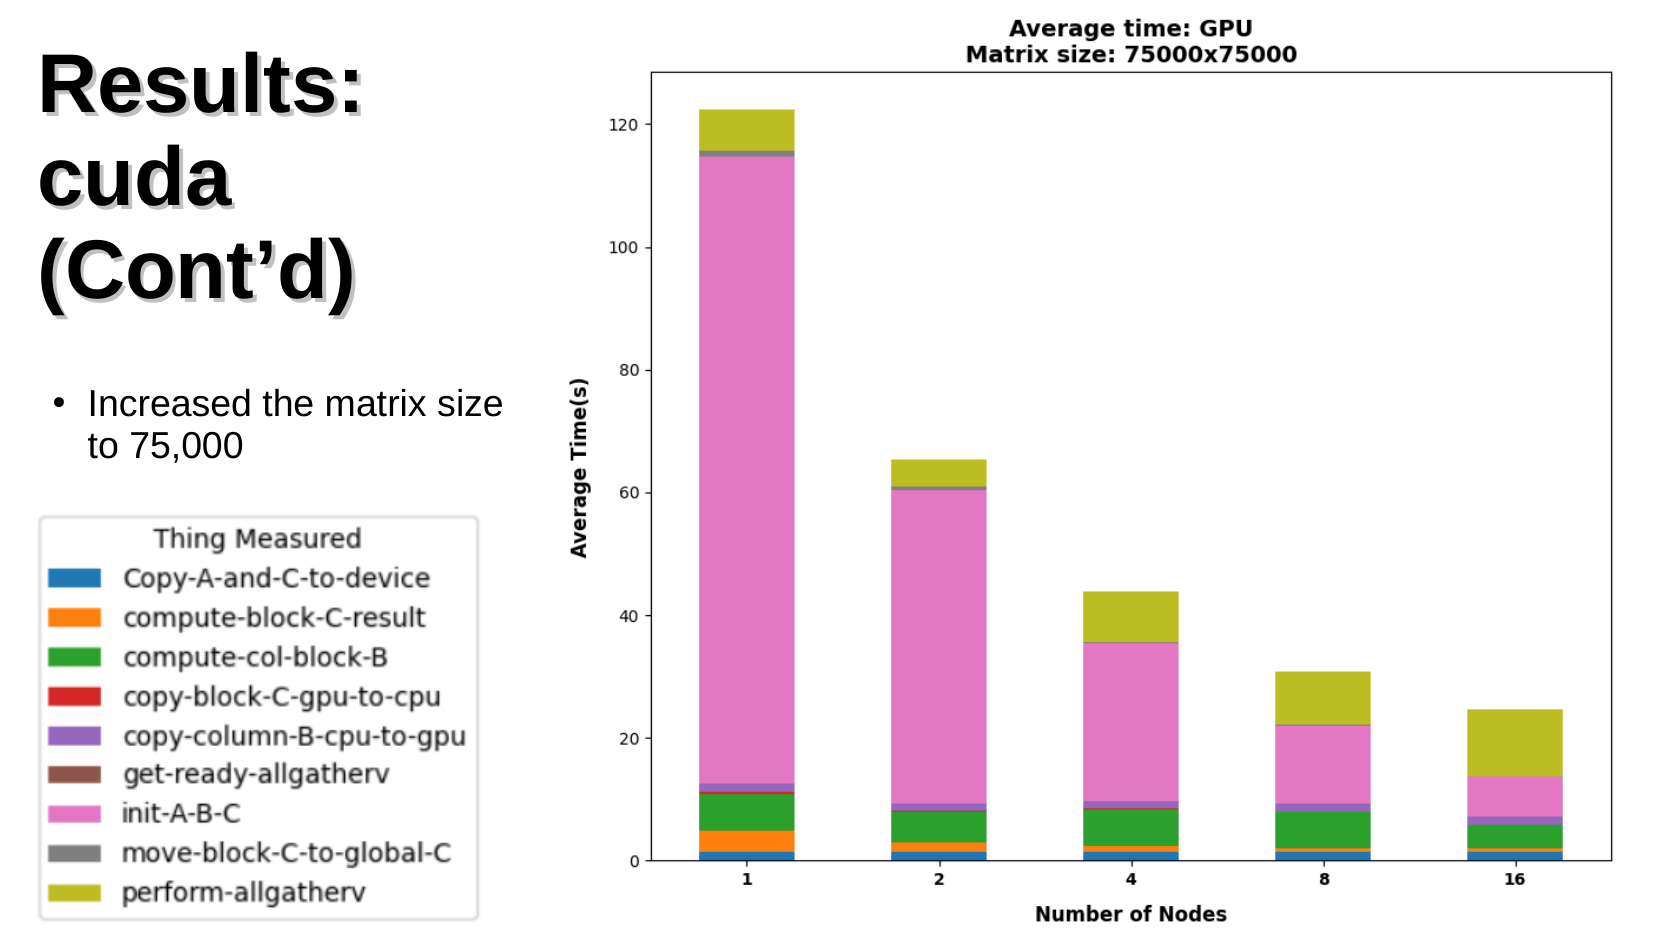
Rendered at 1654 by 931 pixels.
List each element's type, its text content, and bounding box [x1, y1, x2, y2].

title Results: cuda (Cont’d) [37, 37, 559, 317]
text_box Increased the matrix size to 75,000 [37, 375, 526, 601]
picture [37, 601, 485, 931]
picture [559, 7, 1651, 931]
